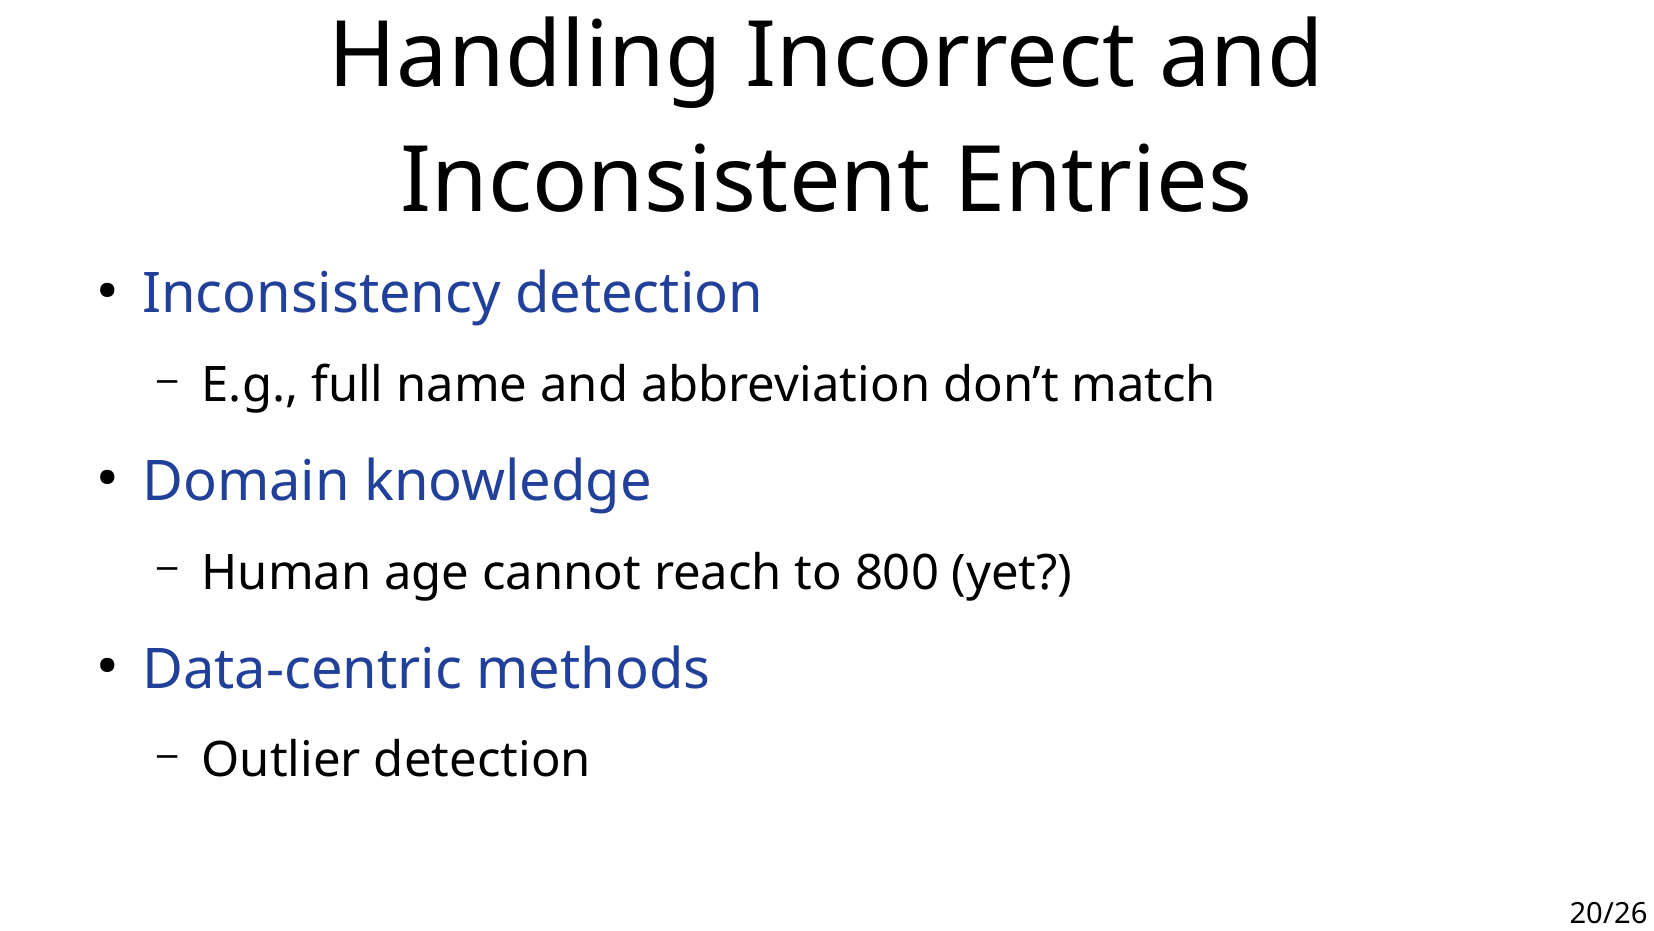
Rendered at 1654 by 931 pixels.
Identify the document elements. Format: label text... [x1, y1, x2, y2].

list Inconsistency detection E.g., full name and abbreviation don’t match Domain knowledge Human age cannot reach to 800 (yet?) Data-centric methods Outlier detection [82, 253, 1571, 793]
title Handling Incorrect and Inconsistent Entries [82, 1, 1571, 226]
